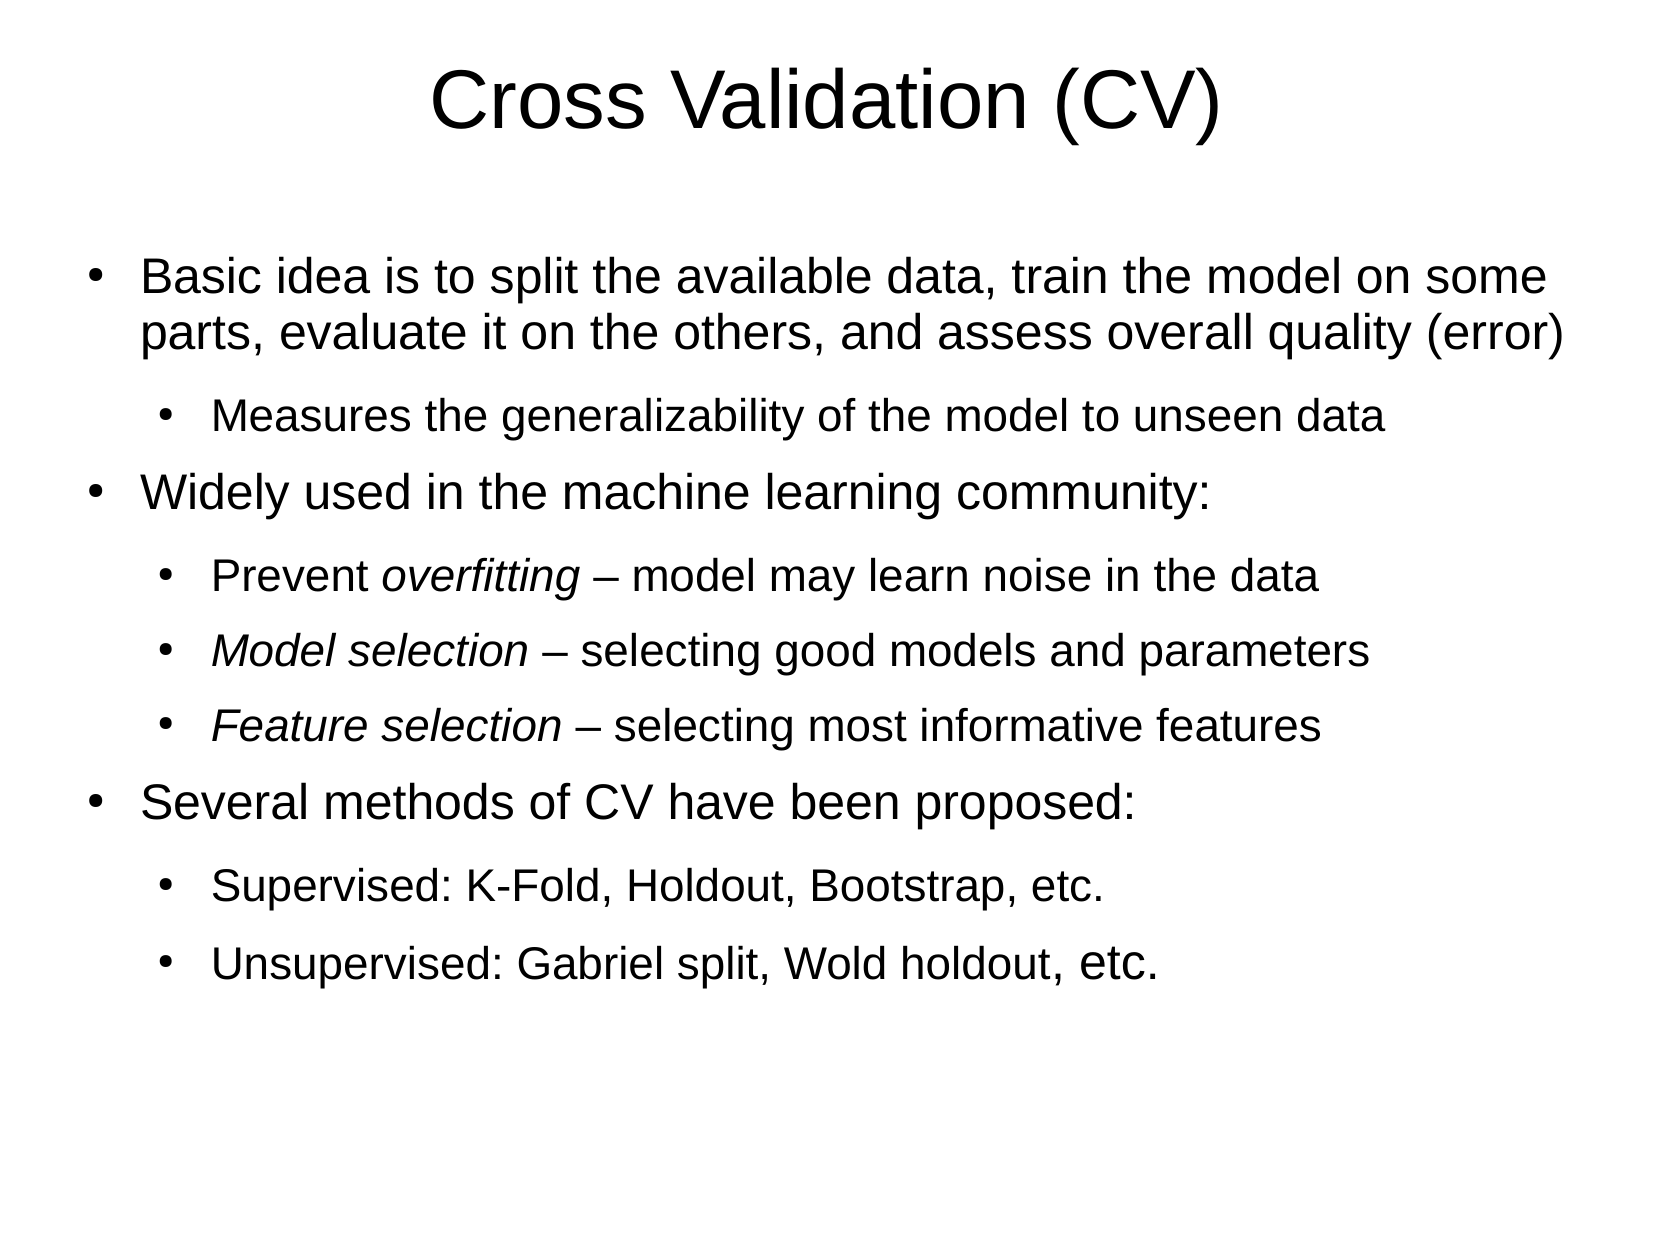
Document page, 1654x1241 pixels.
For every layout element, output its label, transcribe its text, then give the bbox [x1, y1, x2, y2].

title Cross Validation (CV) [83, 49, 1572, 151]
list Basic idea is to split the available data, train the model on some parts, evaluate it on the others, and assess overall quality (error) Measures the generalizability of the model to unseen data Widely used in the machine learning community: Prevent overfitting – model may learn noise in the data Model selection – selecting good models and parameters Feature selection – selecting most informative features Several methods of CV have been proposed: Supervised: K-Fold, Holdout, Bootstrap, etc. Unsupervised: Gabriel split, Wold holdout, etc. [69, 248, 1611, 1069]
